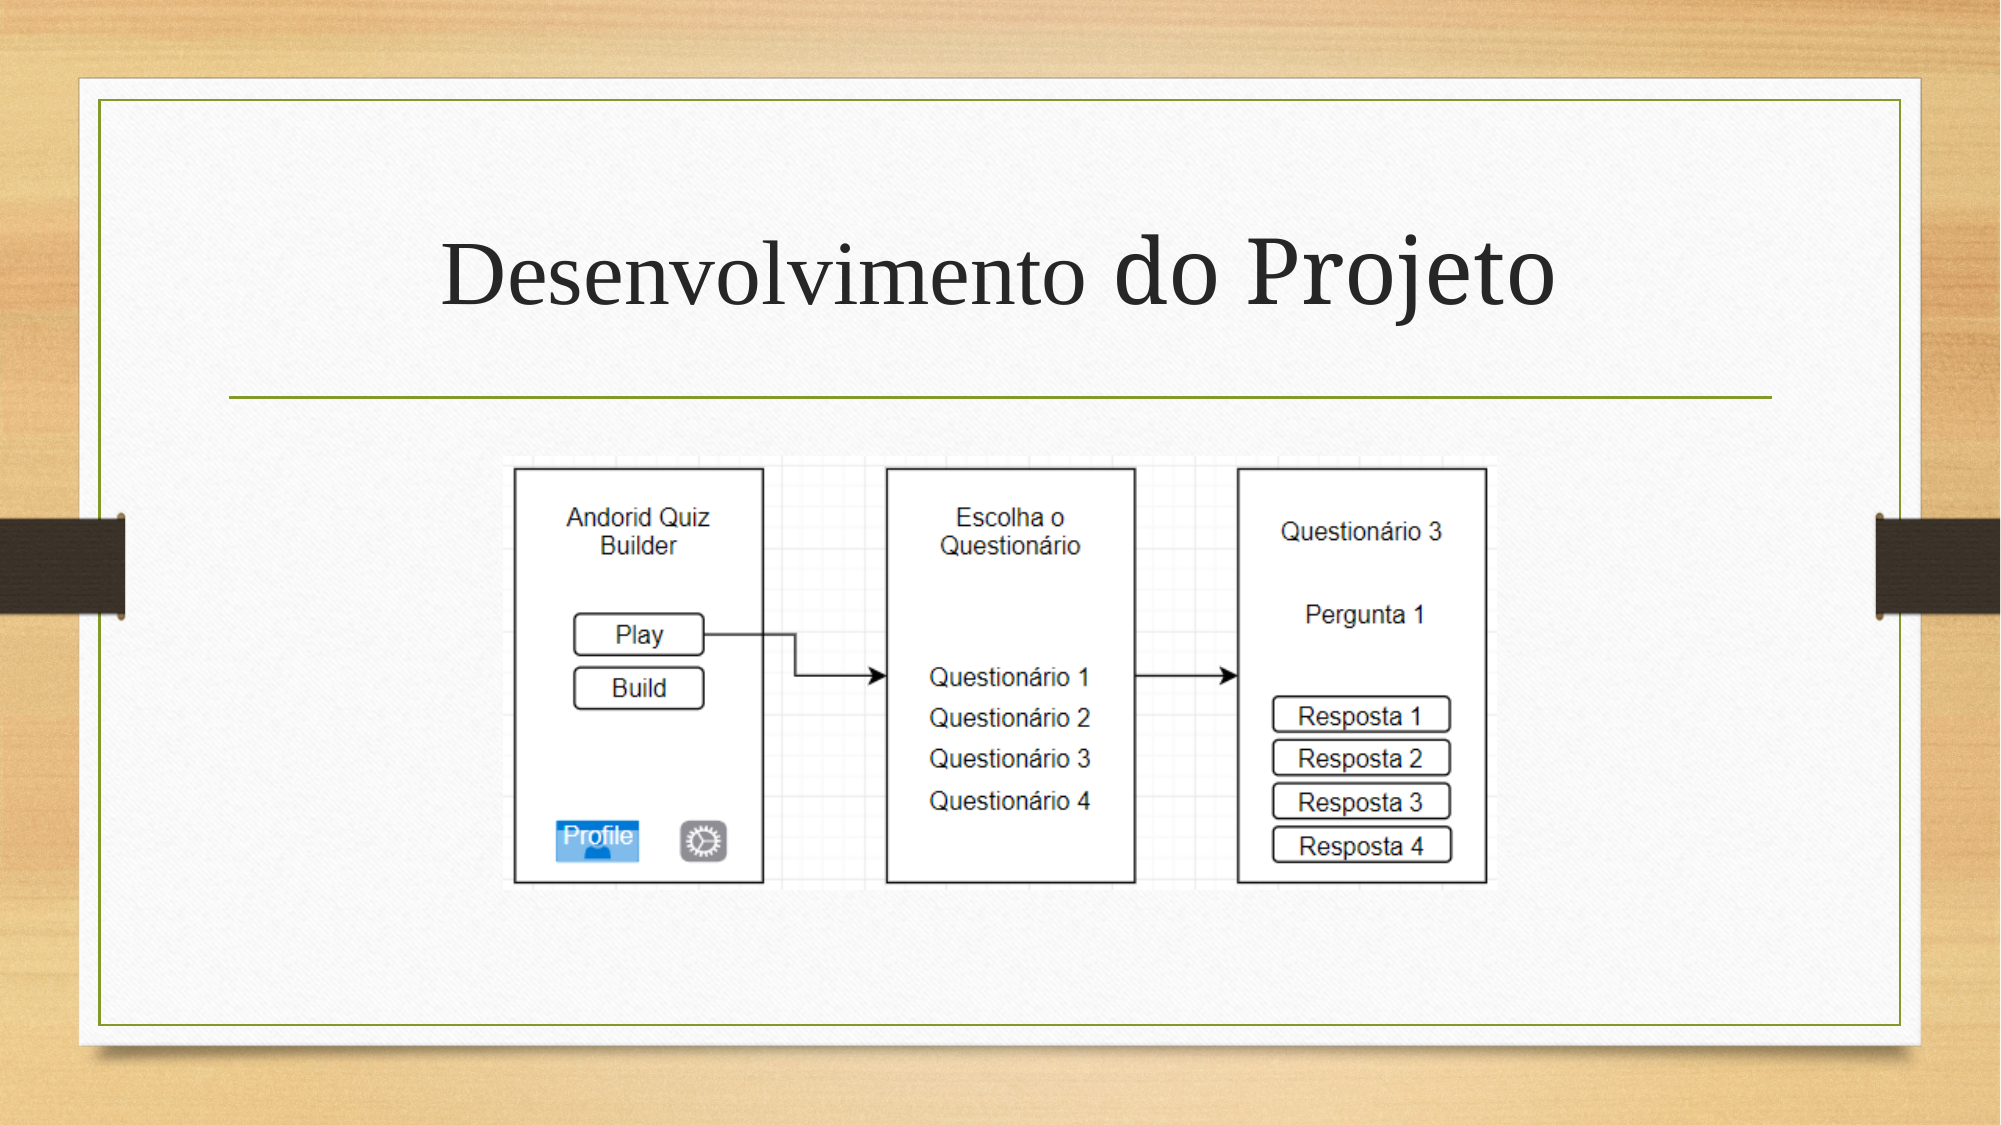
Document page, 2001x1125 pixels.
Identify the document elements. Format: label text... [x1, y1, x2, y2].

title Desenvolvimento do Projeto [212, 161, 1788, 376]
picture [503, 456, 1497, 890]
